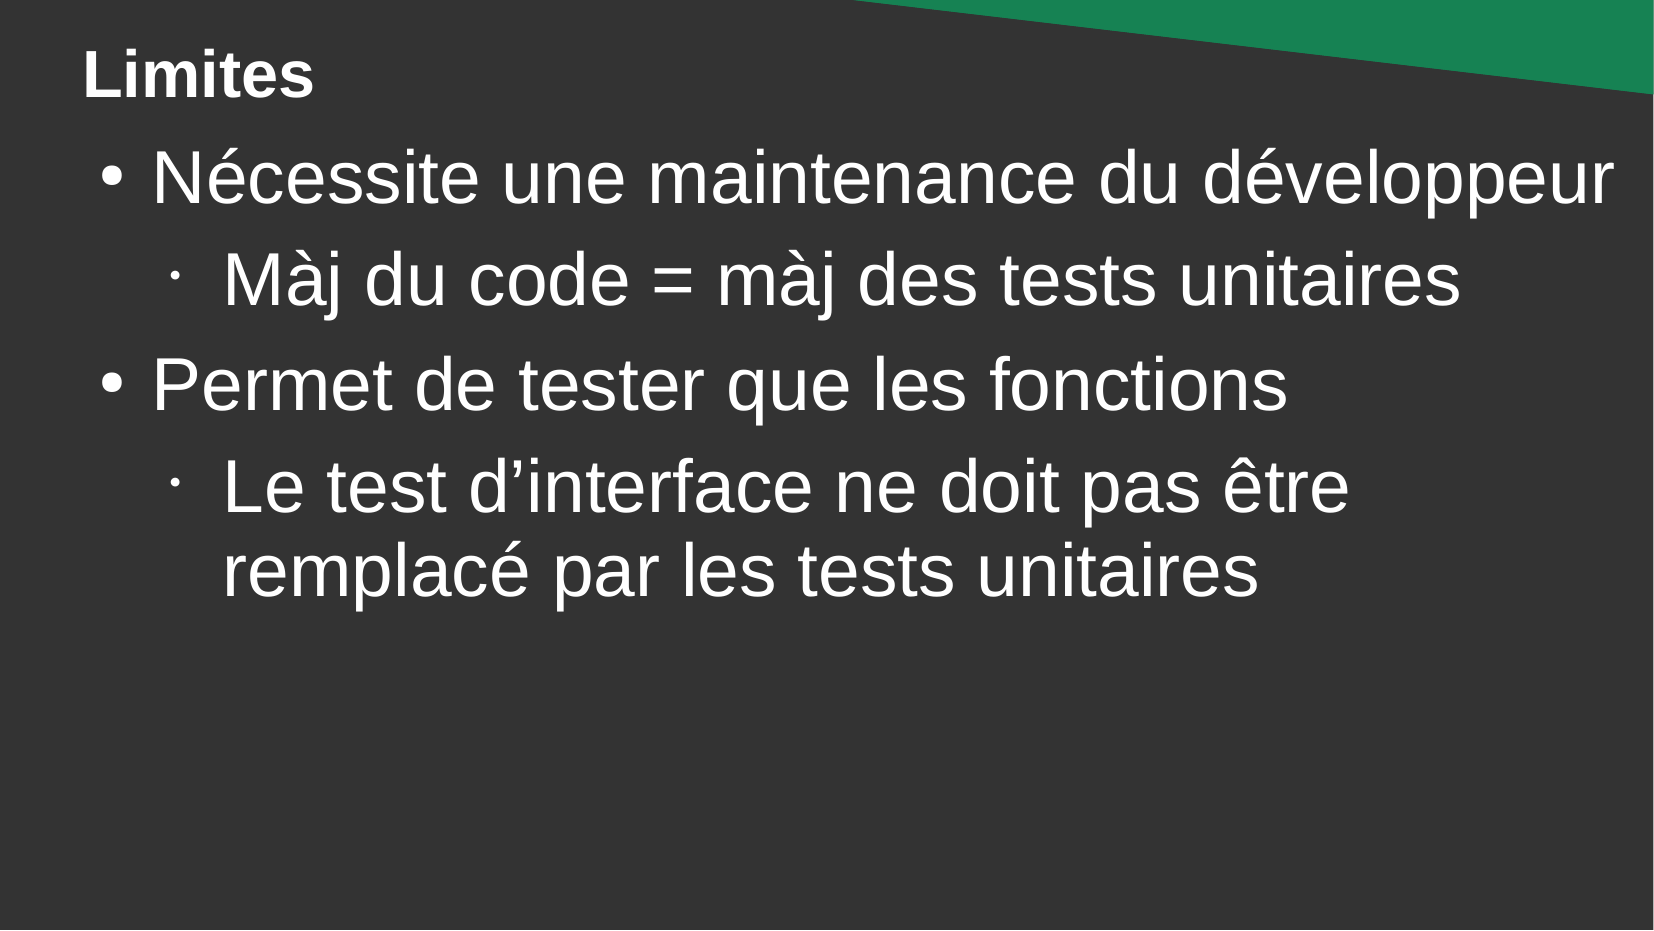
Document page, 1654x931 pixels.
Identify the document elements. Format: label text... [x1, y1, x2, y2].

text_box [853, 0, 1654, 95]
list Nécessite une maintenance du développeur Màj du code = màj des tests unitaires Permet de tester que les fonctions Le test d’interface ne doit pas être remplacé par les tests unitaires [80, 135, 1619, 721]
title Limites [82, 37, 1571, 112]
